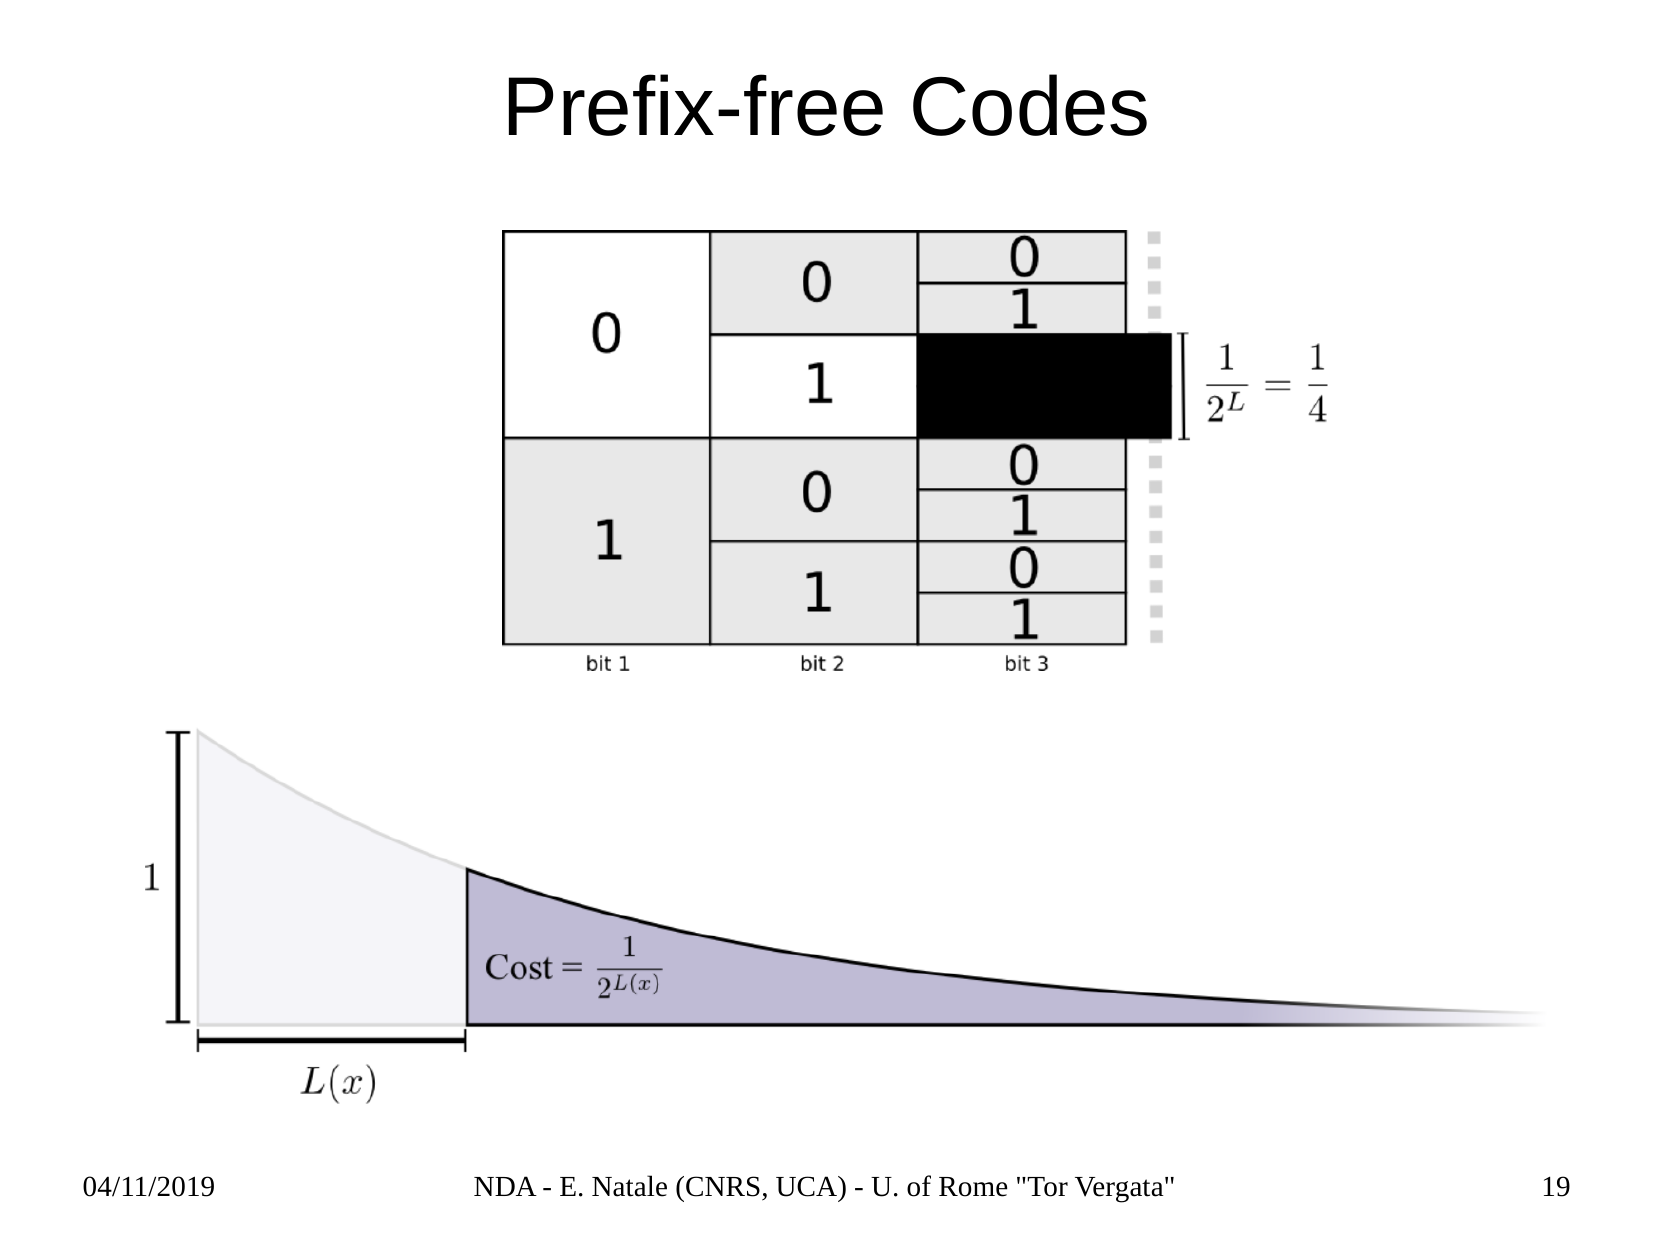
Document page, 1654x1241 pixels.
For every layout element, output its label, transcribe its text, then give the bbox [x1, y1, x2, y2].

title Prefix-free Codes [82, 49, 1571, 165]
picture [483, 210, 1346, 692]
picture [122, 706, 1576, 1126]
